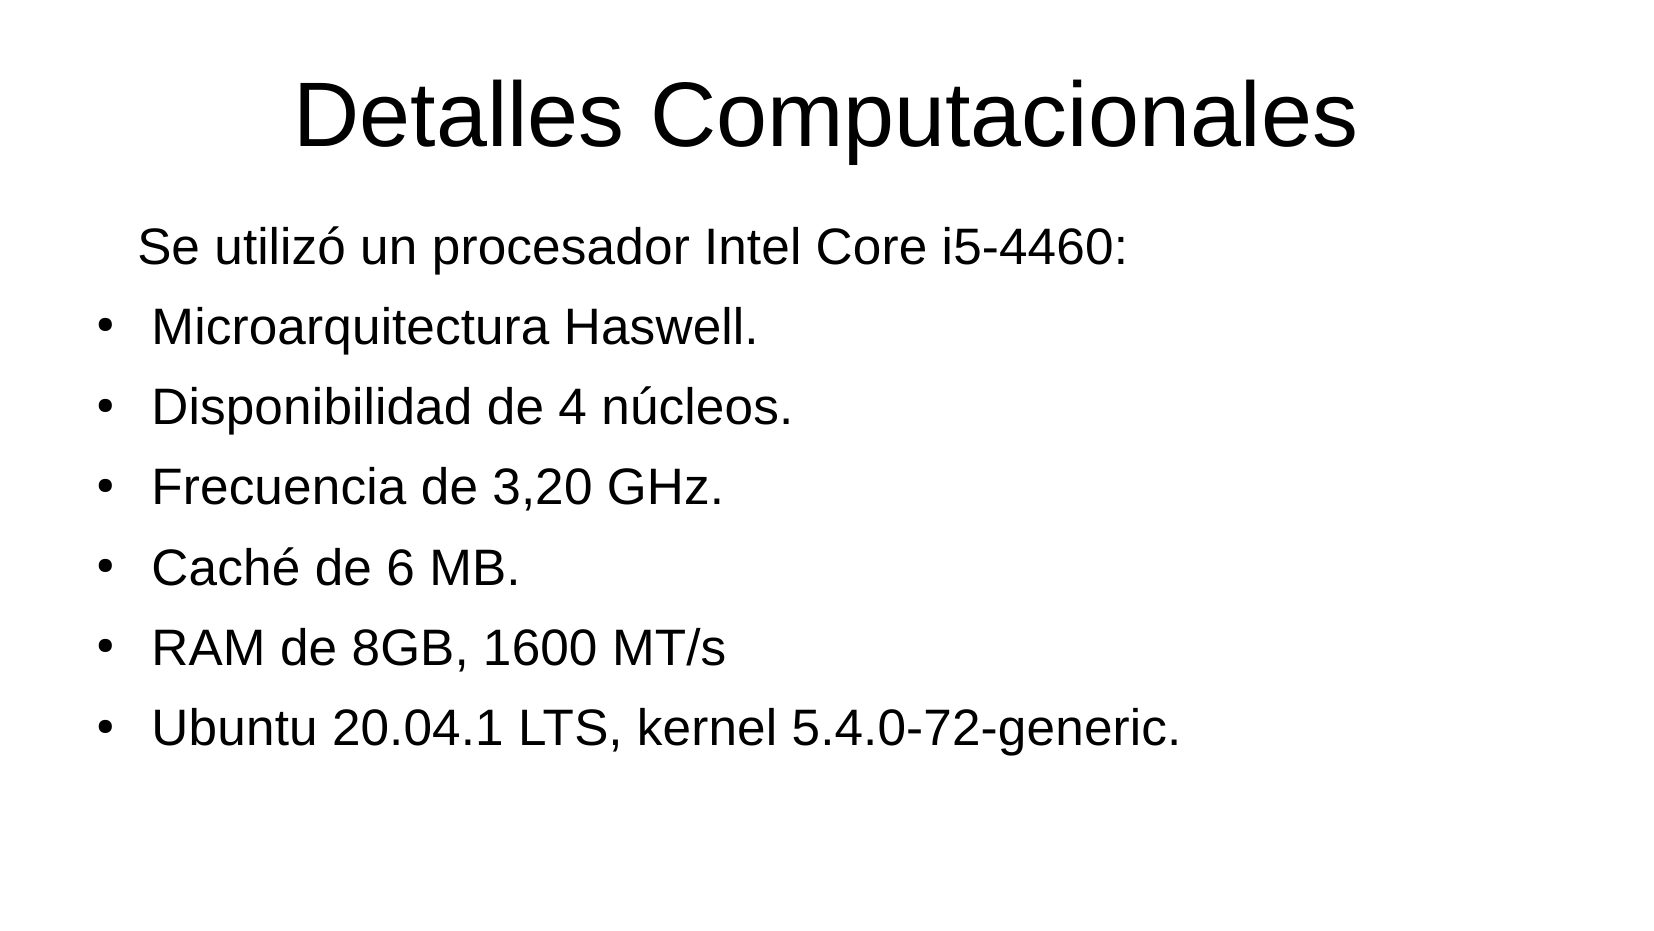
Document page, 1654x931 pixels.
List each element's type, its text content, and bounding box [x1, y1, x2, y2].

title Detalles Computacionales [82, 37, 1571, 193]
list Se utilizó un procesador Intel Core i5-4460: Microarquitectura Haswell. Disponibilidad de 4 núcleos. Frecuencia de 3,20 GHz. Caché de 6 MB. RAM de 8GB, 1600 MT/s Ubuntu 20.04.1 LTS, kernel 5.4.0-72-generic. [82, 217, 1571, 758]
